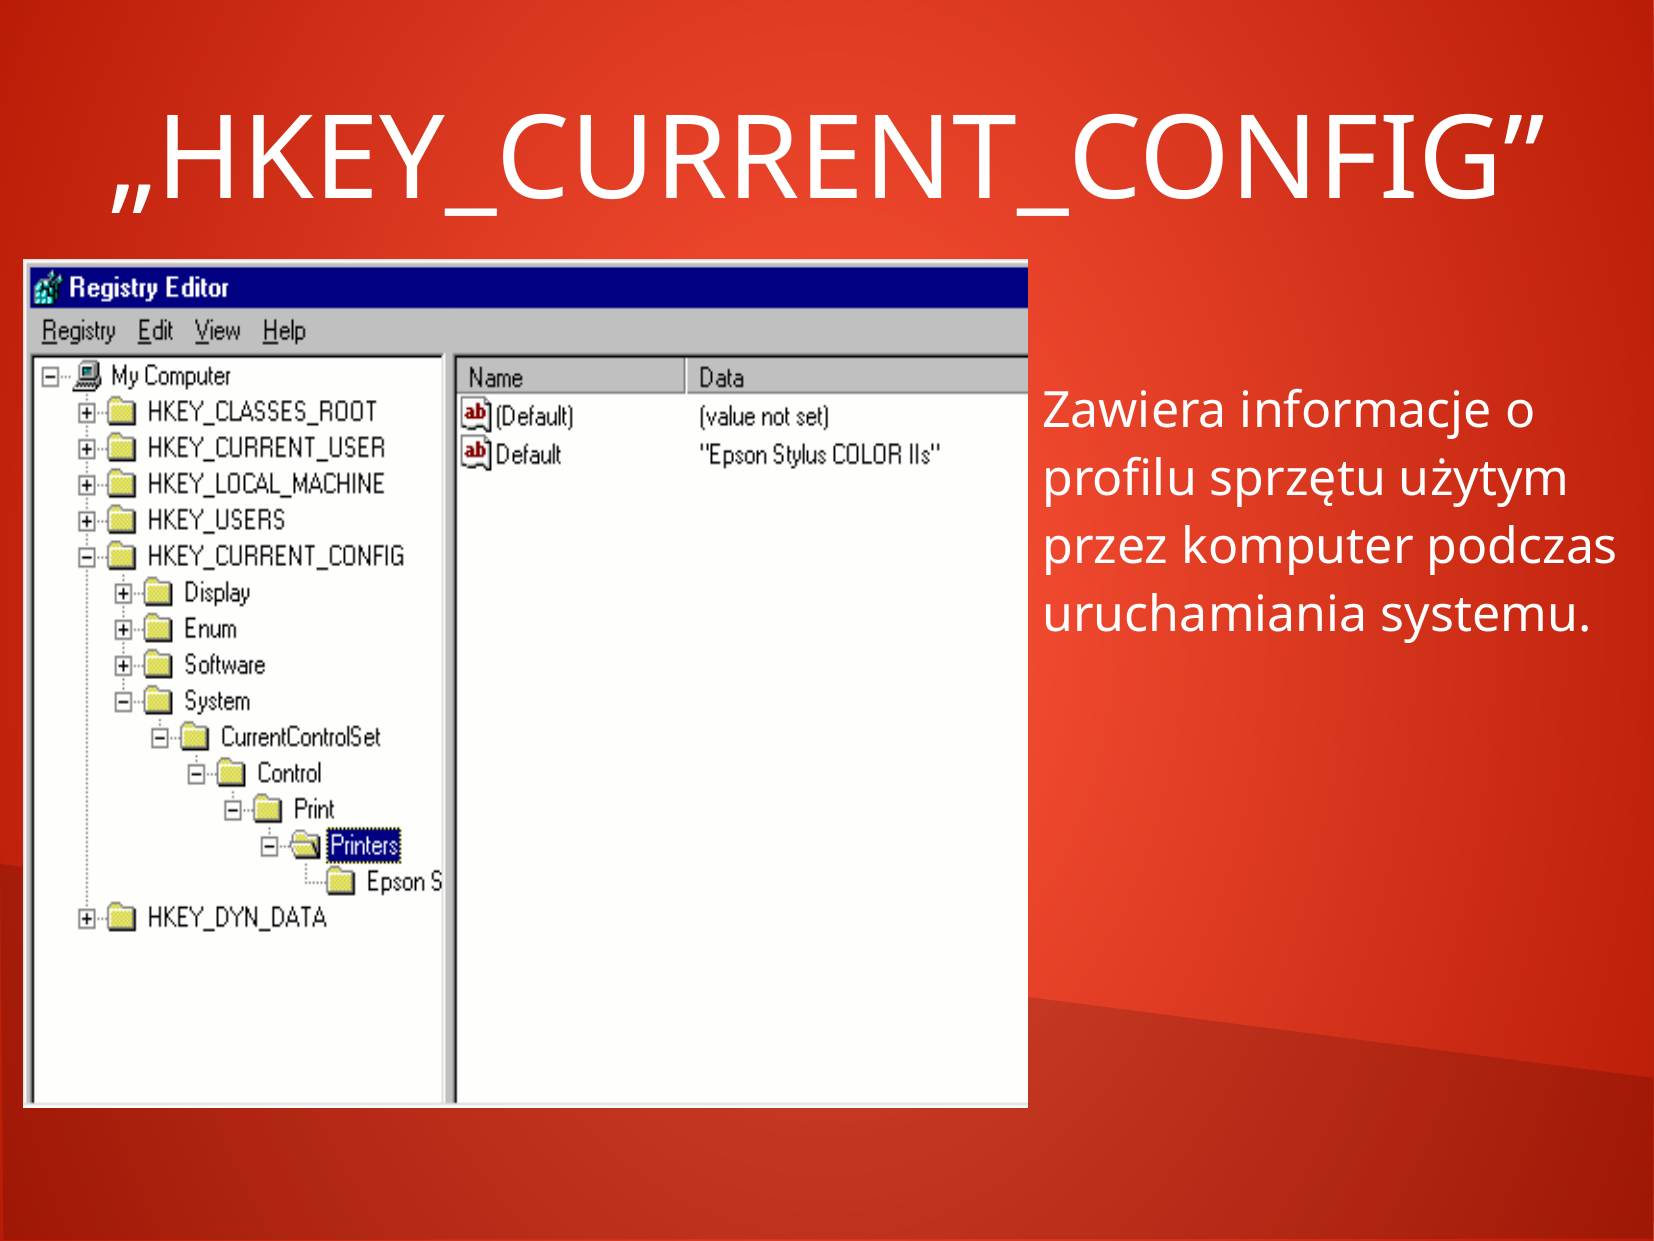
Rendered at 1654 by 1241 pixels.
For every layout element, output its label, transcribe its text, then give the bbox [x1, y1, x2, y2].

text_box Zawiera informacje o profilu sprzętu użytym przez komputer podczas uruchamiania systemu. [1027, 366, 1654, 1123]
picture [23, 259, 1028, 1108]
title „HKEY_CURRENT_CONFIG” [82, 49, 1571, 257]
